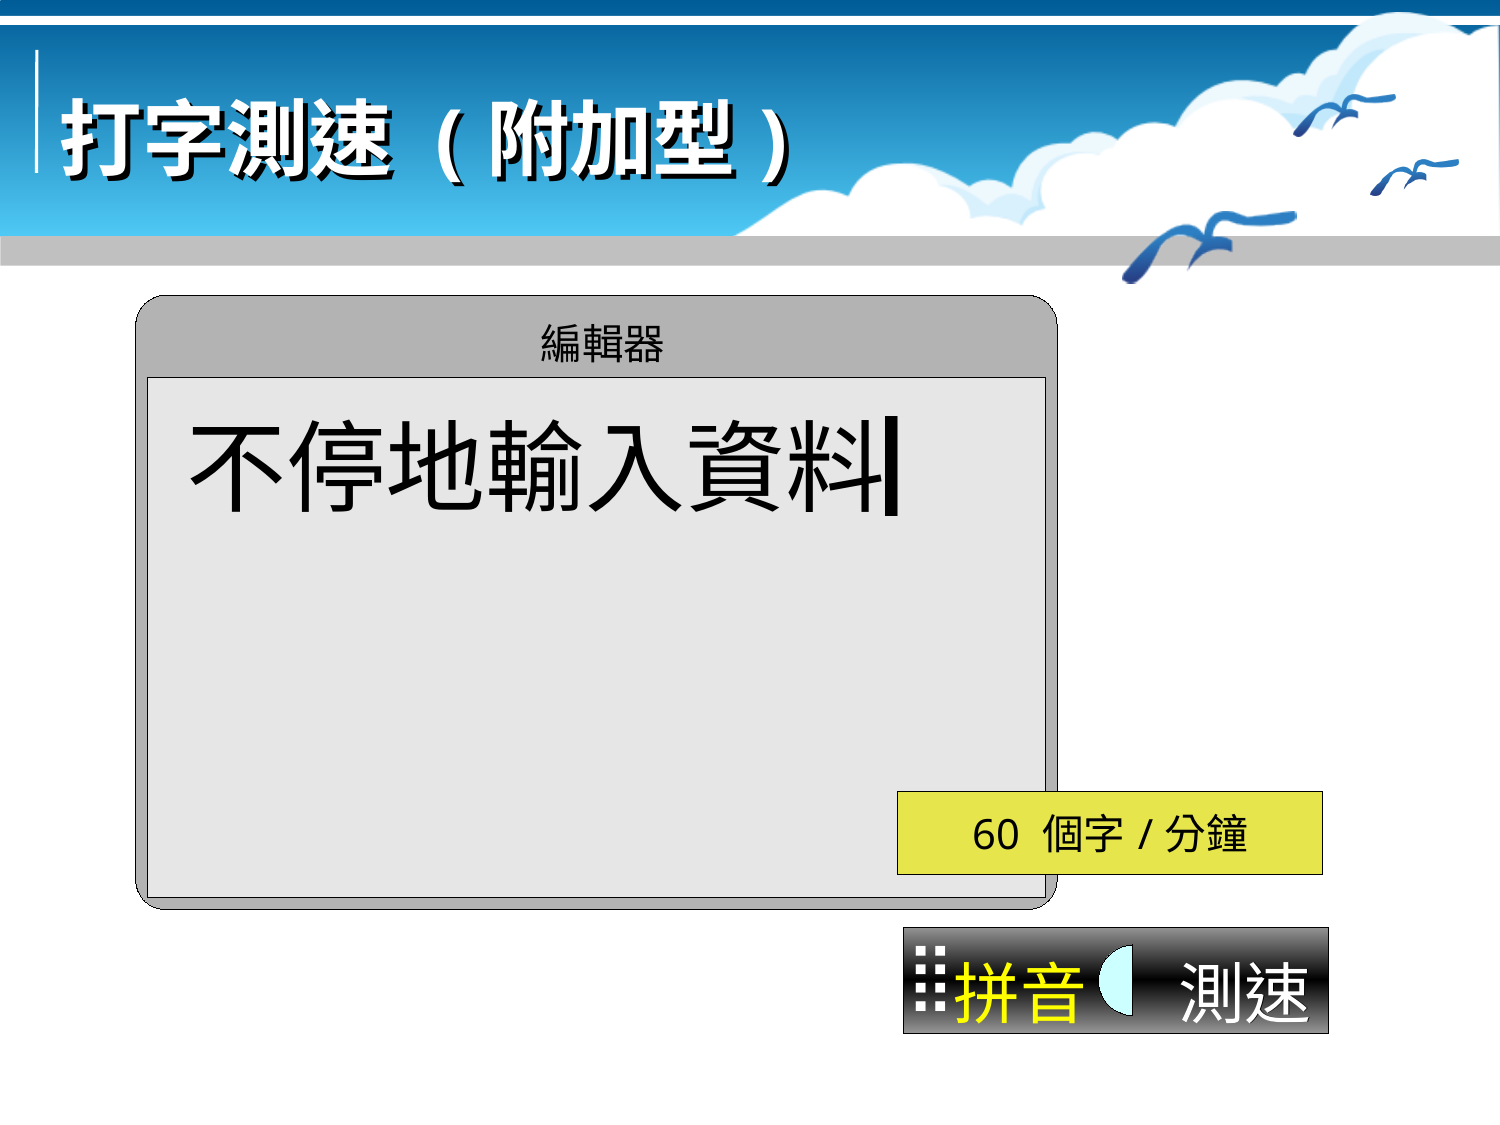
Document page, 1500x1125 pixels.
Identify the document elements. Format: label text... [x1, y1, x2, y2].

picture [730, 12, 1500, 284]
text_box 拼音 [938, 938, 1140, 1028]
text_box 編輯器 [525, 307, 691, 384]
text_box 測速 [1163, 938, 1329, 1021]
text_box ⣿ [891, 933, 963, 1026]
text_box [903, 927, 1329, 1034]
text_box [135, 295, 1058, 910]
text_box 不停地輸入資料▏ [171, 389, 1004, 505]
title 打字測速 (附加型) [59, 86, 1465, 186]
text_box [1098, 944, 1133, 1016]
text_box 60 個字/分鐘 [897, 791, 1323, 875]
